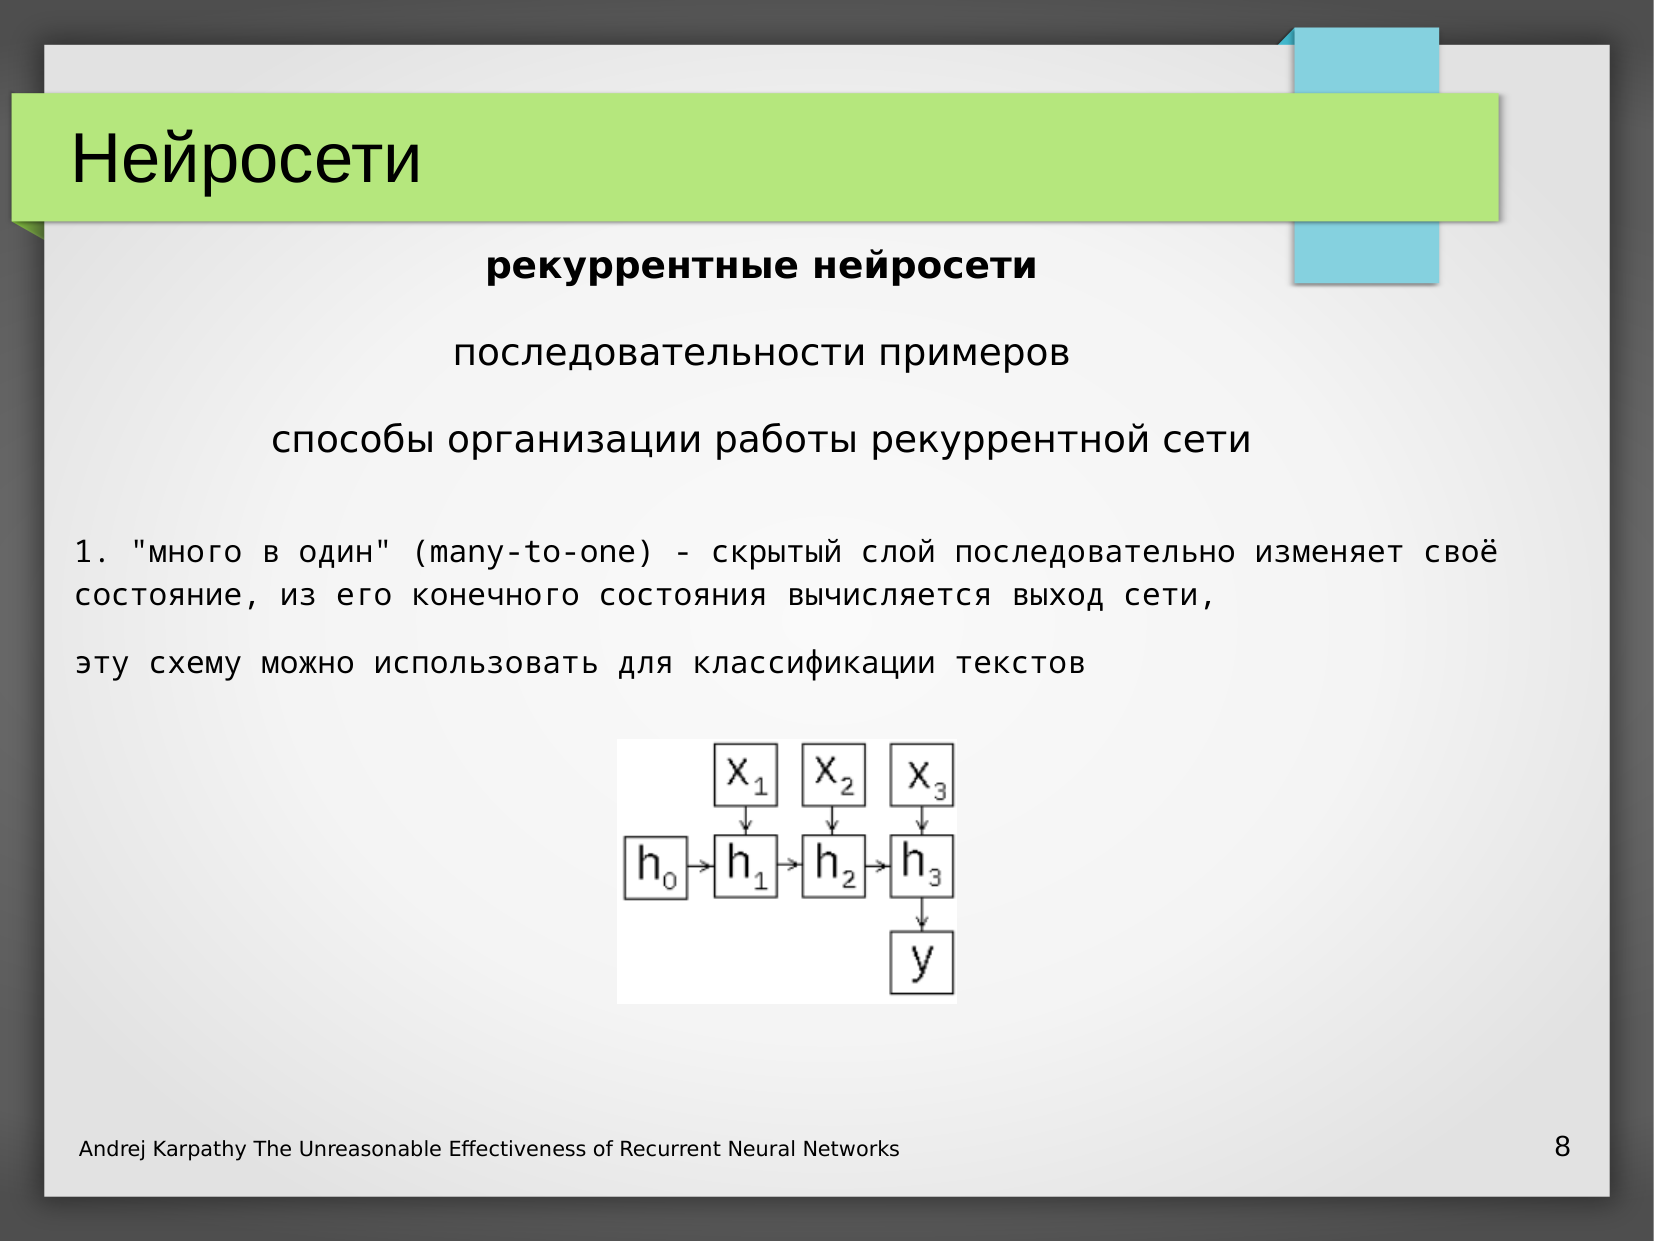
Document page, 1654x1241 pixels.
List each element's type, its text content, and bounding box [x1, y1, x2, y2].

picture [0, 0, 1654, 1241]
text_box рекуррентные нейросети последовательности примеров способы организации работы рекуррентной сети [224, 236, 1300, 513]
text_box 1. "много в один" (many-to-one) - скрытый слой последовательно изменяет своё состояние, из его конечного состояния вычисляется выход сети, эту схему можно использовать для классификации текстов [59, 522, 1595, 687]
title Нейросети [70, 118, 1205, 199]
text_box Andrej Karpathy The Unreasonable Effectiveness of Recurrent Neural Networks [64, 1130, 922, 1170]
